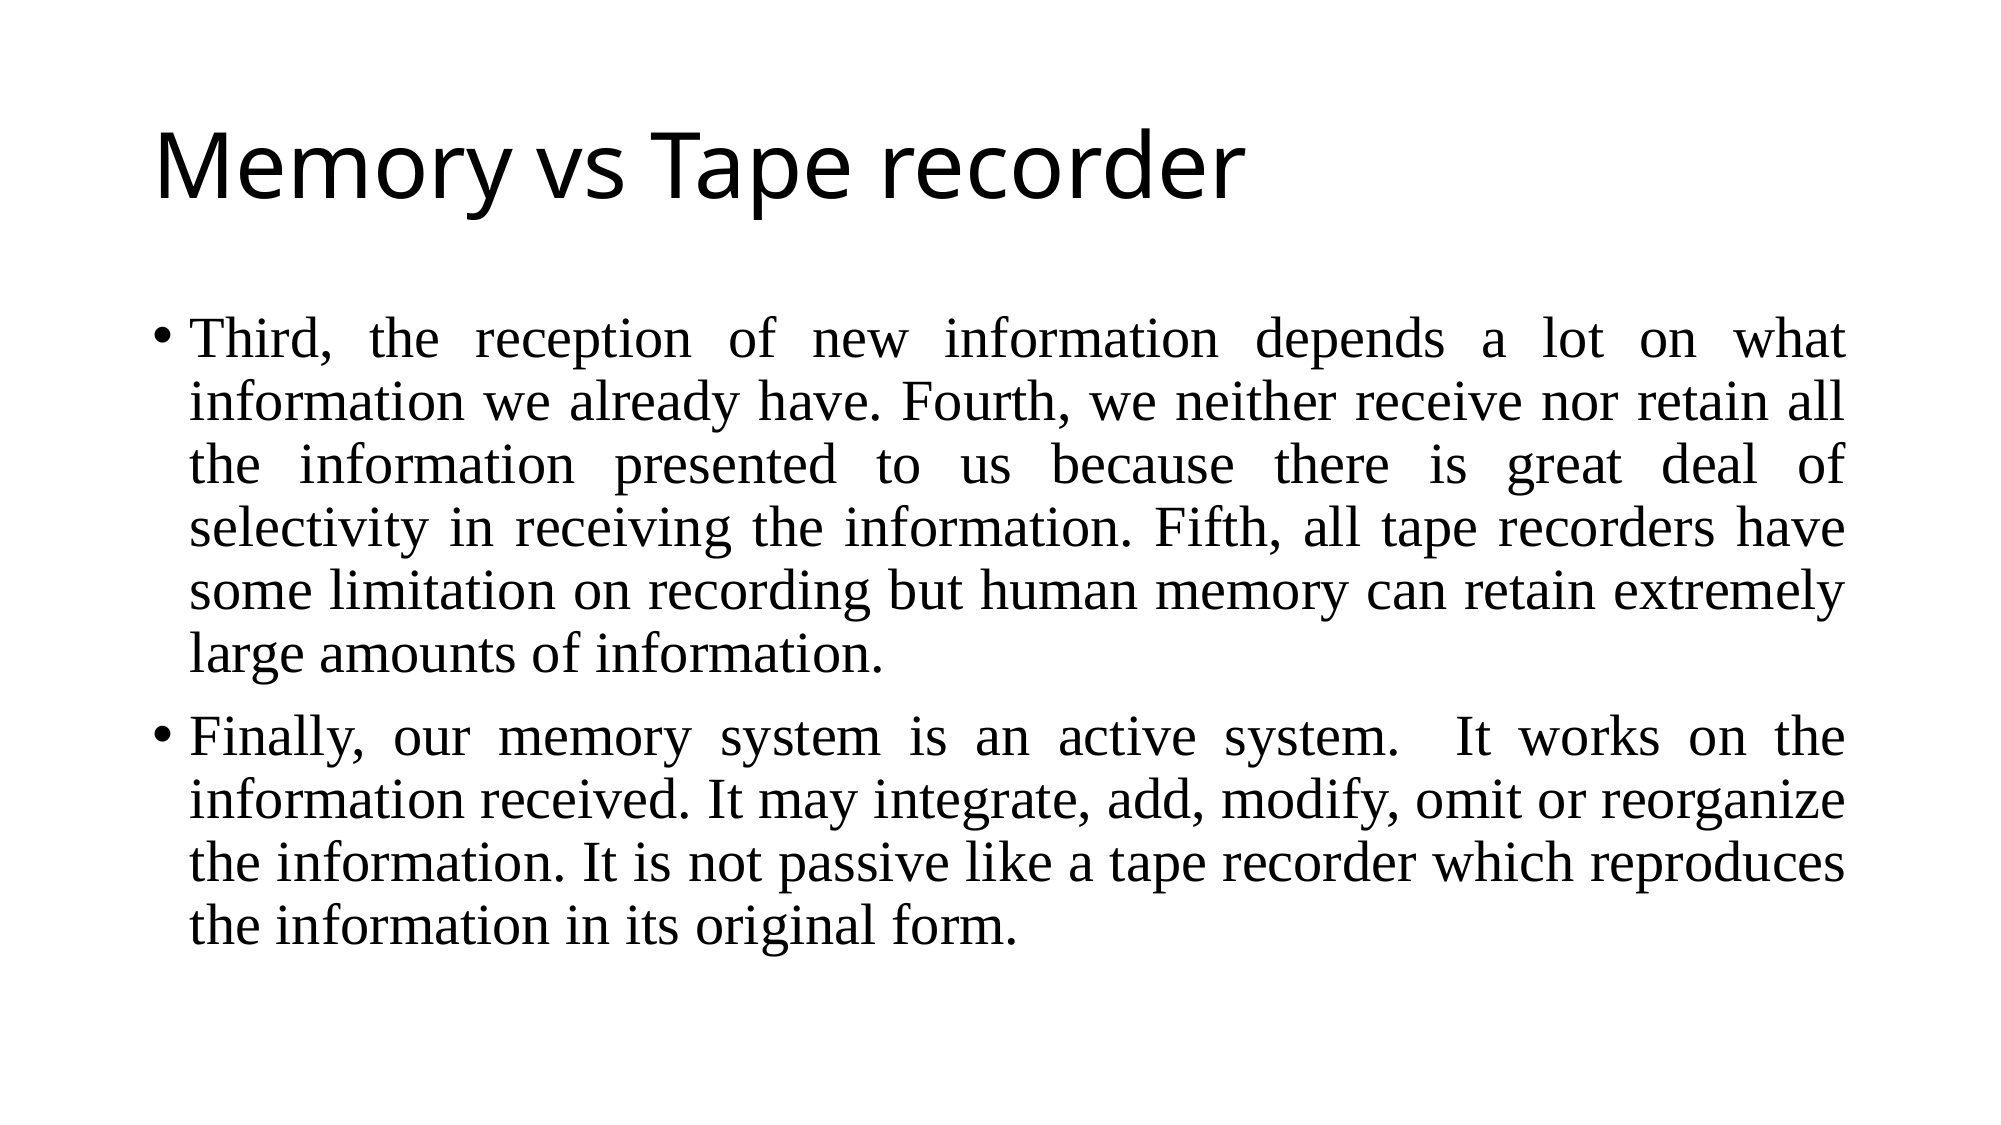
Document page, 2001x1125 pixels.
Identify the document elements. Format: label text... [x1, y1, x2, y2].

list Third, the reception of new information depends a lot on what information we already have. Fourth, we neither receive nor retain all the information presented to us because there is great deal of selectivity in receiving the information. Fifth, all tape recorders have some limitation on recording but human memory can retain extremely large amounts of information. Finally, our memory system is an active system. It works on the information received. It may integrate, add, modify, omit or reorganize the information. It is not passive like a tape recorder which reproduces the information in its original form. [137, 299, 1863, 1014]
title Memory vs Tape recorder [137, 59, 1863, 278]
